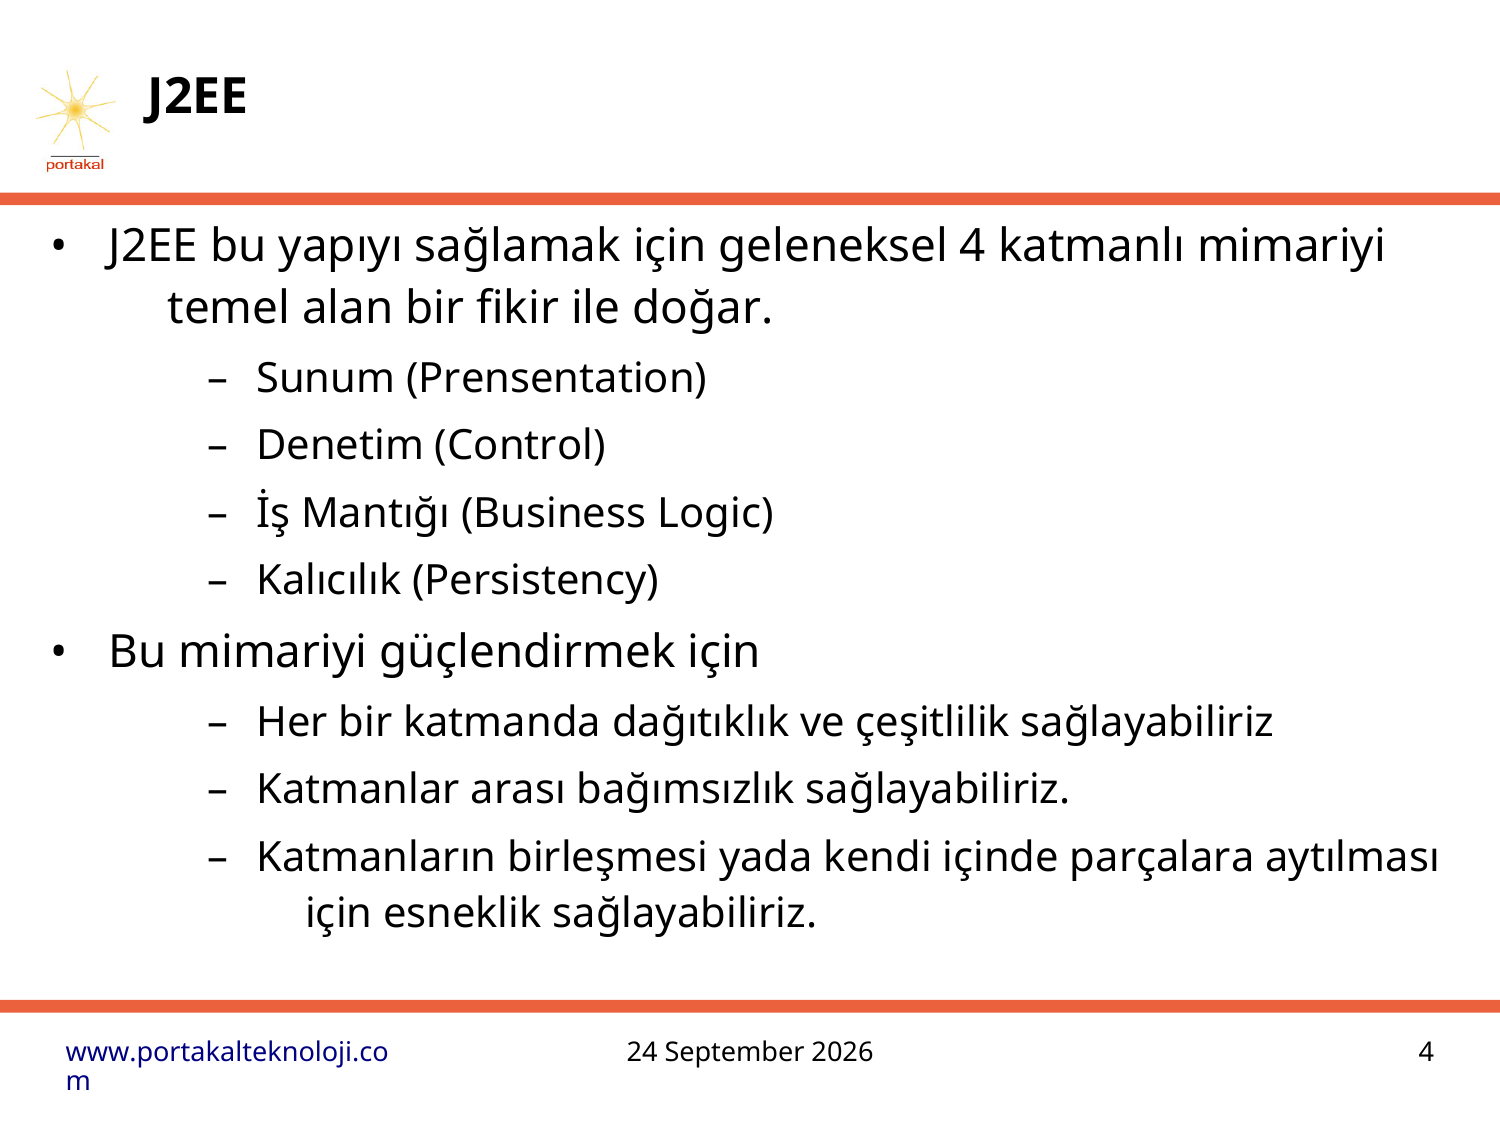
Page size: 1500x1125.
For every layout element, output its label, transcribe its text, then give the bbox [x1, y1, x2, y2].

title J2EE [147, 7, 1450, 181]
list J2EE bu yapıyı sağlamak için geleneksel 4 katmanlı mimariyi temel alan bir fikir ile doğar. Sunum (Prensentation) Denetim (Control) İş Mantığı (Business Logic) Kalıcılık (Persistency) Bu mimariyi güçlendirmek için Her bir katmanda dağıtıklık ve çeşitlilik sağlayabiliriz Katmanlar arası bağımsızlık sağlayabiliriz. Katmanların birleşmesi yada kendi içinde parçalara aytılması için esneklik sağlayabiliriz. [50, 212, 1450, 888]
picture [29, 5, 120, 184]
